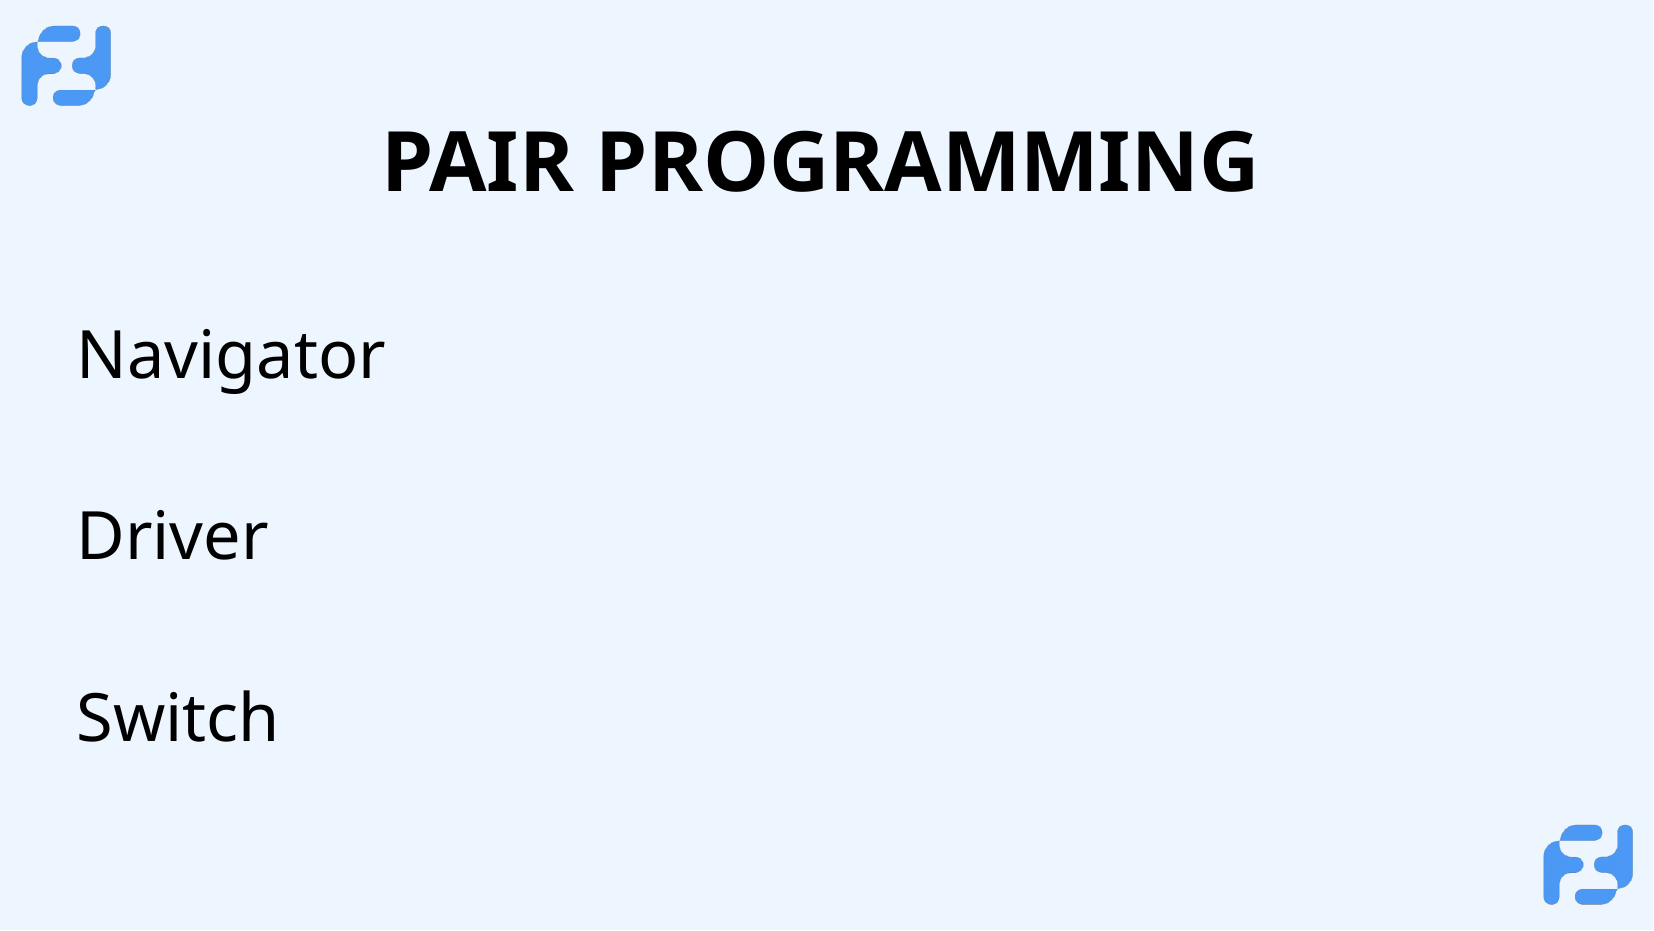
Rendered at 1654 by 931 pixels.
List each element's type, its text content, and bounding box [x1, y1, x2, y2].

picture [1522, 798, 1654, 931]
picture [0, 0, 132, 132]
subtitle PAIR PROGRAMMING Navigator Driver Switch [76, 102, 1565, 823]
